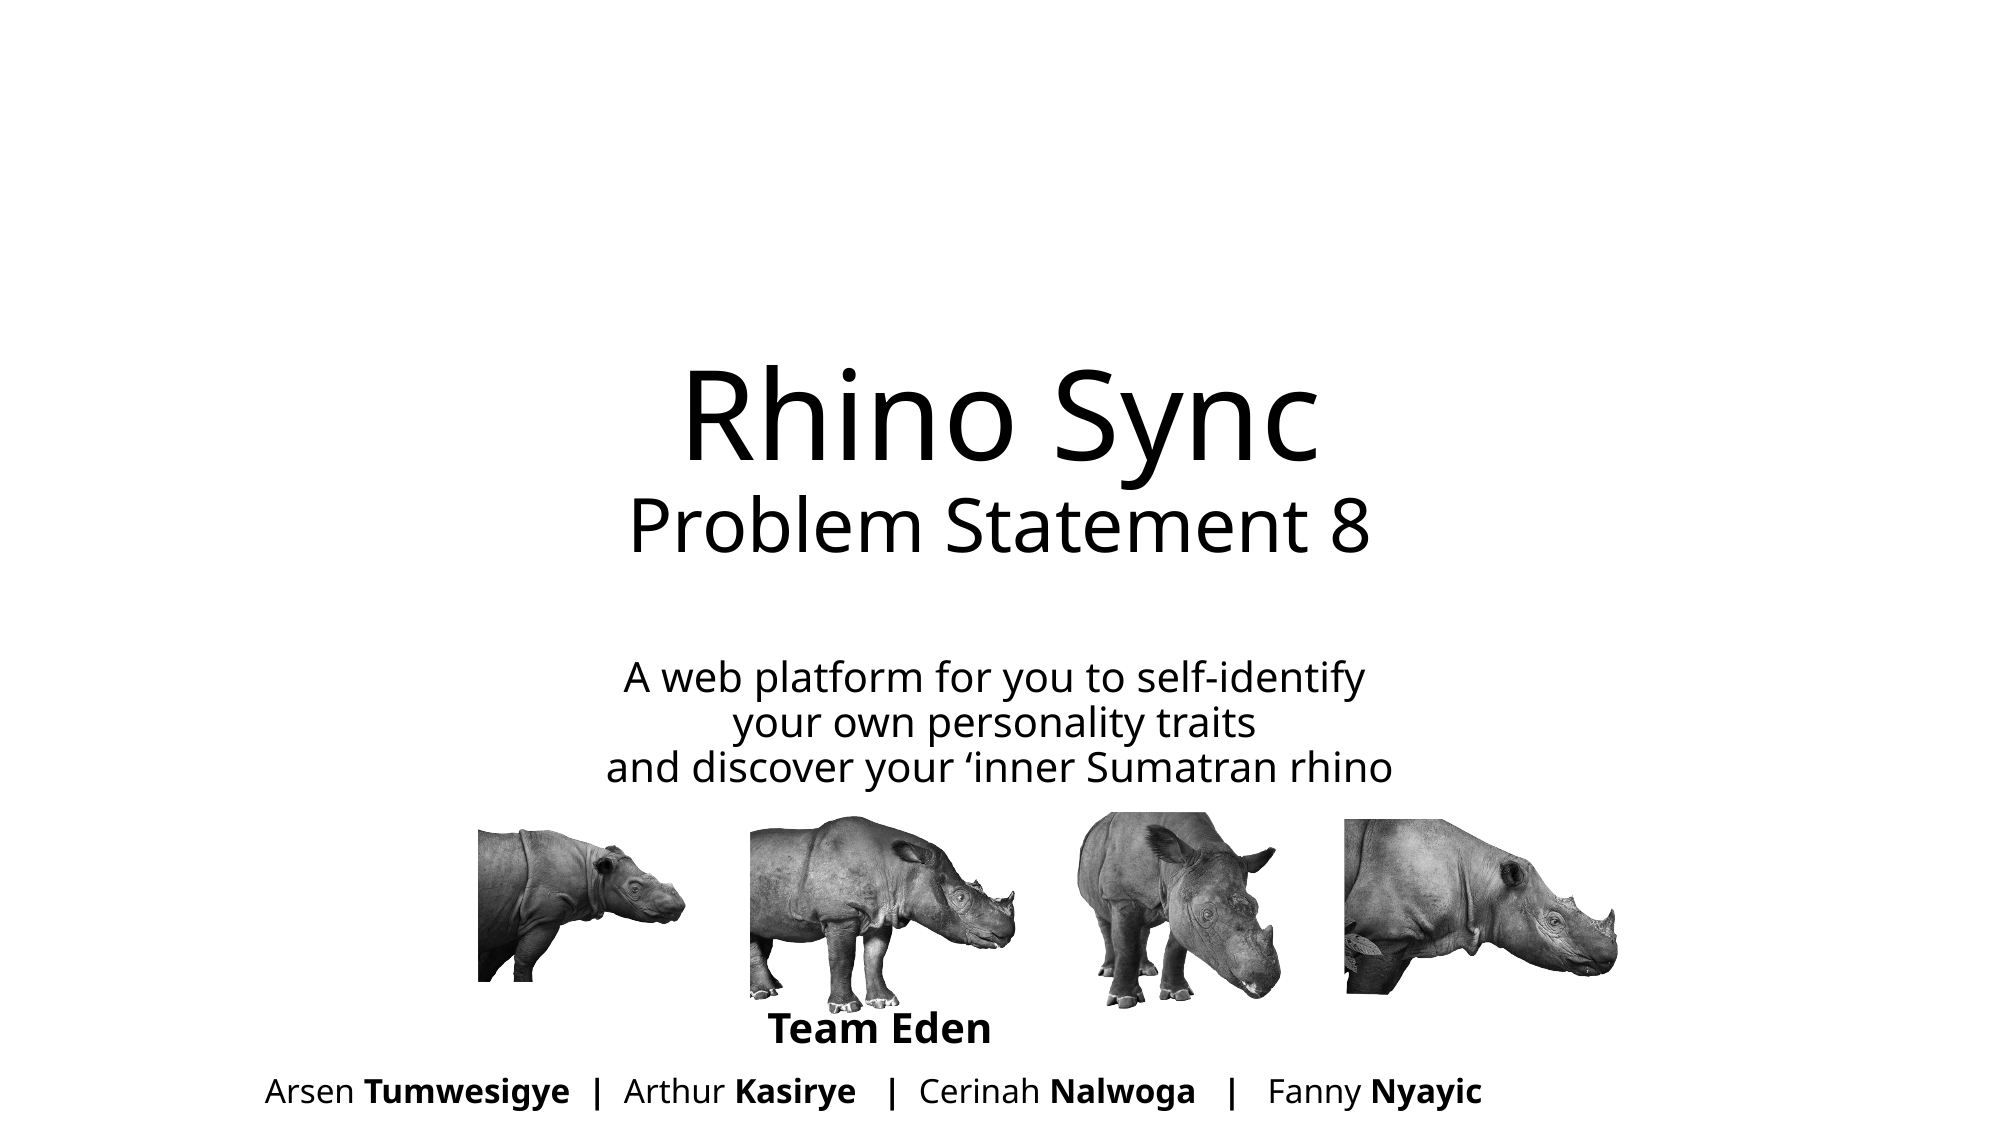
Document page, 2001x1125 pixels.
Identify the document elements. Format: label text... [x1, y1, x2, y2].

picture [478, 812, 732, 982]
subtitle Team Eden Arsen Tumwesigye | Arthur Kasirye | Cerinah Nalwoga | Fanny Nyayic [249, 992, 1750, 1125]
title Rhino Sync Problem Statement 8 [249, 184, 1750, 576]
text_box A web platform for you to self-identify your own personality traits and discover your ‘inner Sumatran rhino [249, 588, 1750, 800]
picture [750, 800, 1648, 992]
